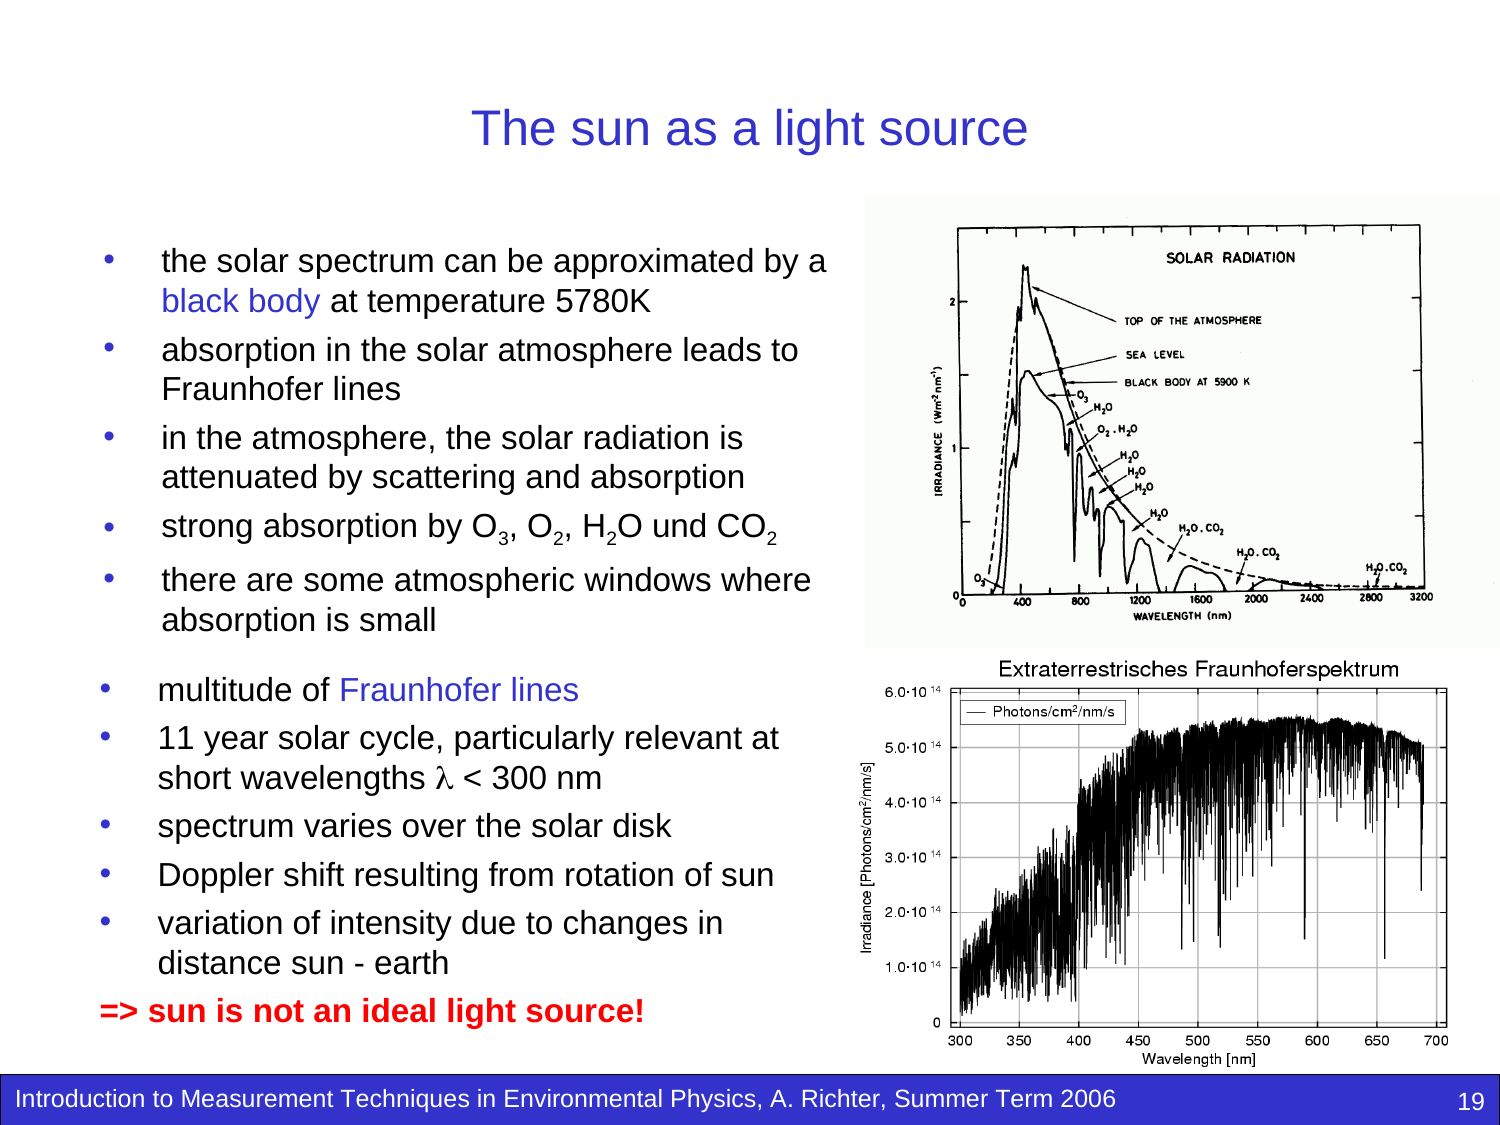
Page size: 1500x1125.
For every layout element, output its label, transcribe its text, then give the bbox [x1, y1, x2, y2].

picture [856, 196, 1500, 1071]
text_box The sun as a light source [0, 87, 1500, 163]
text_box multitude of Fraunhofer lines 11 year solar cycle, particularly relevant at short wavelengths  < 300 nm spectrum varies over the solar disk Doppler shift resulting from rotation of sun variation of intensity due to changes in distance sun - earth => sun is not an ideal light source! [84, 660, 806, 1037]
text_box the solar spectrum can be approximated by a black body at temperature 5780K absorption in the solar atmosphere leads to Fraunhofer lines in the atmosphere, the solar radiation is attenuated by scattering and absorption strong absorption by O3, O2, H2O und CO2 there are some atmospheric windows where absorption is small [88, 231, 857, 686]
